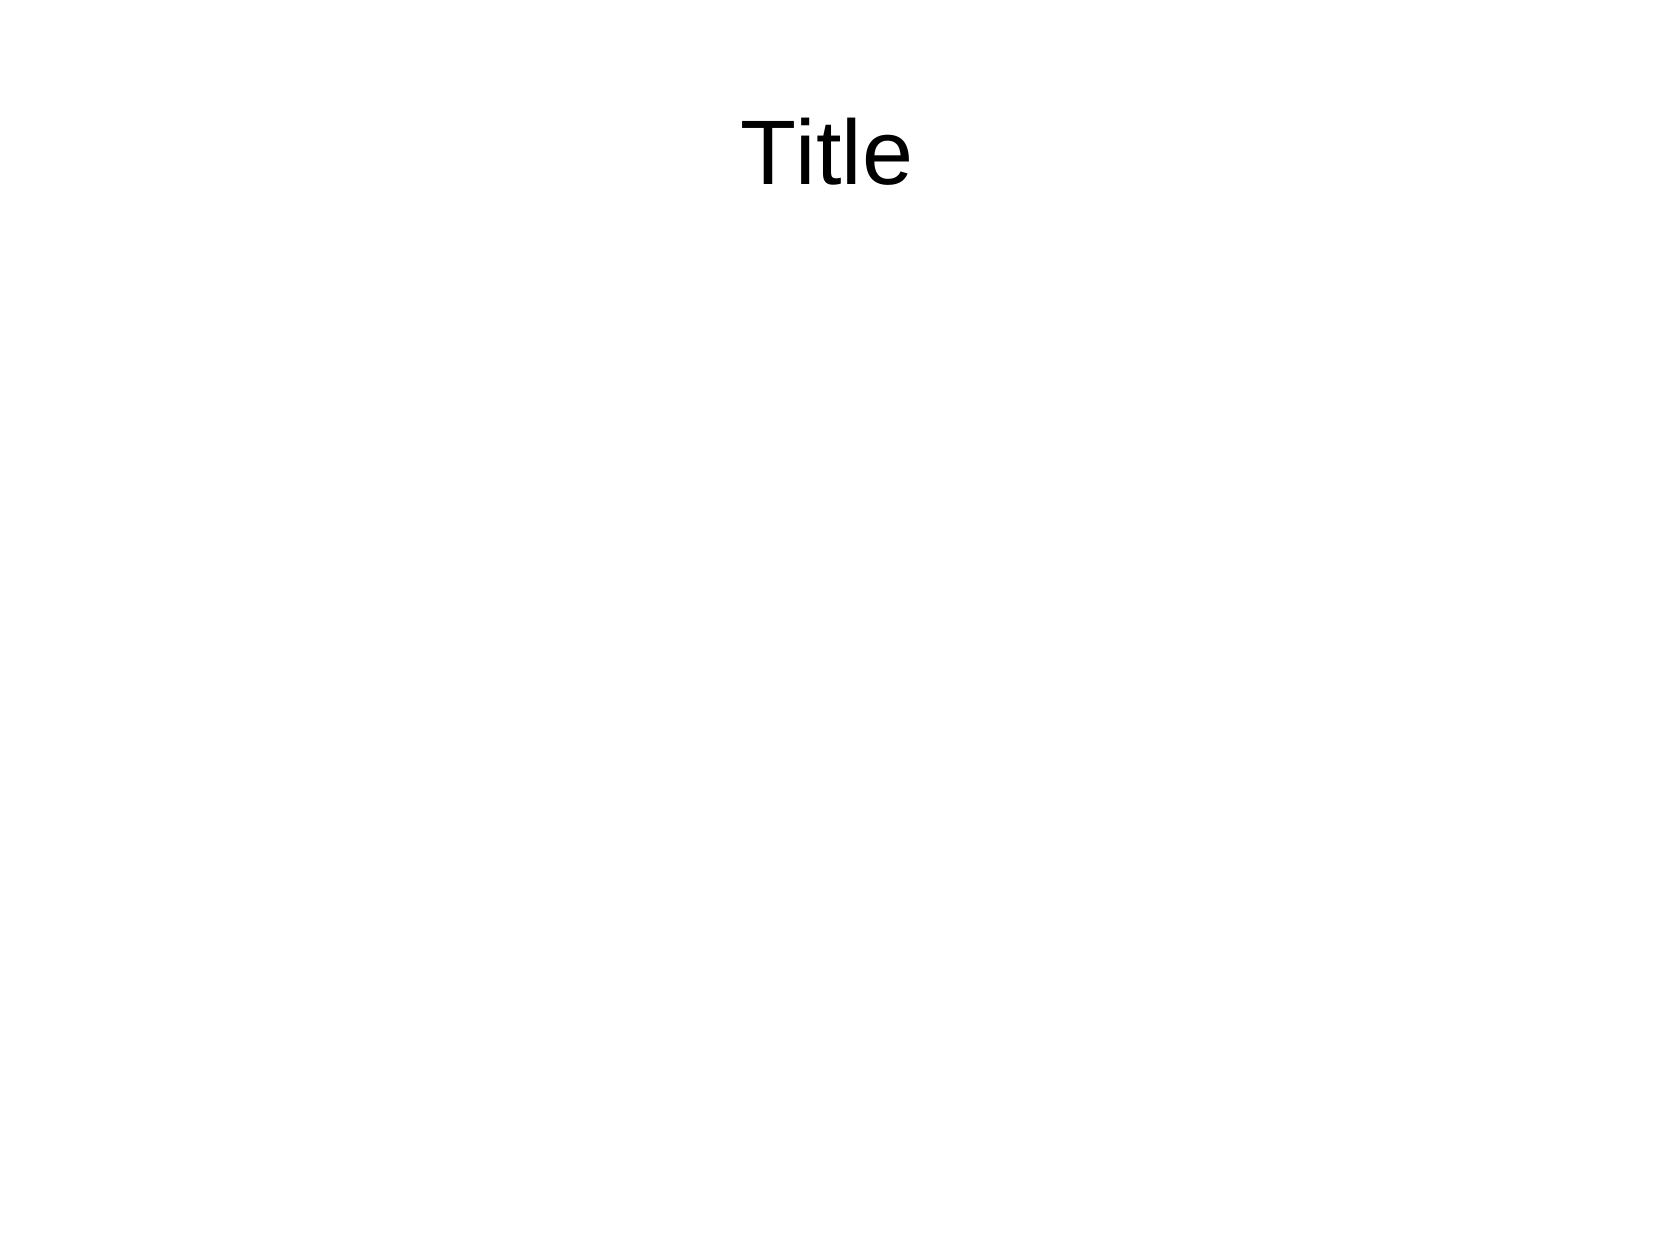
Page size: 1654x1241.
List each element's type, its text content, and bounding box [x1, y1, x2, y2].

title Title [82, 56, 1571, 250]
